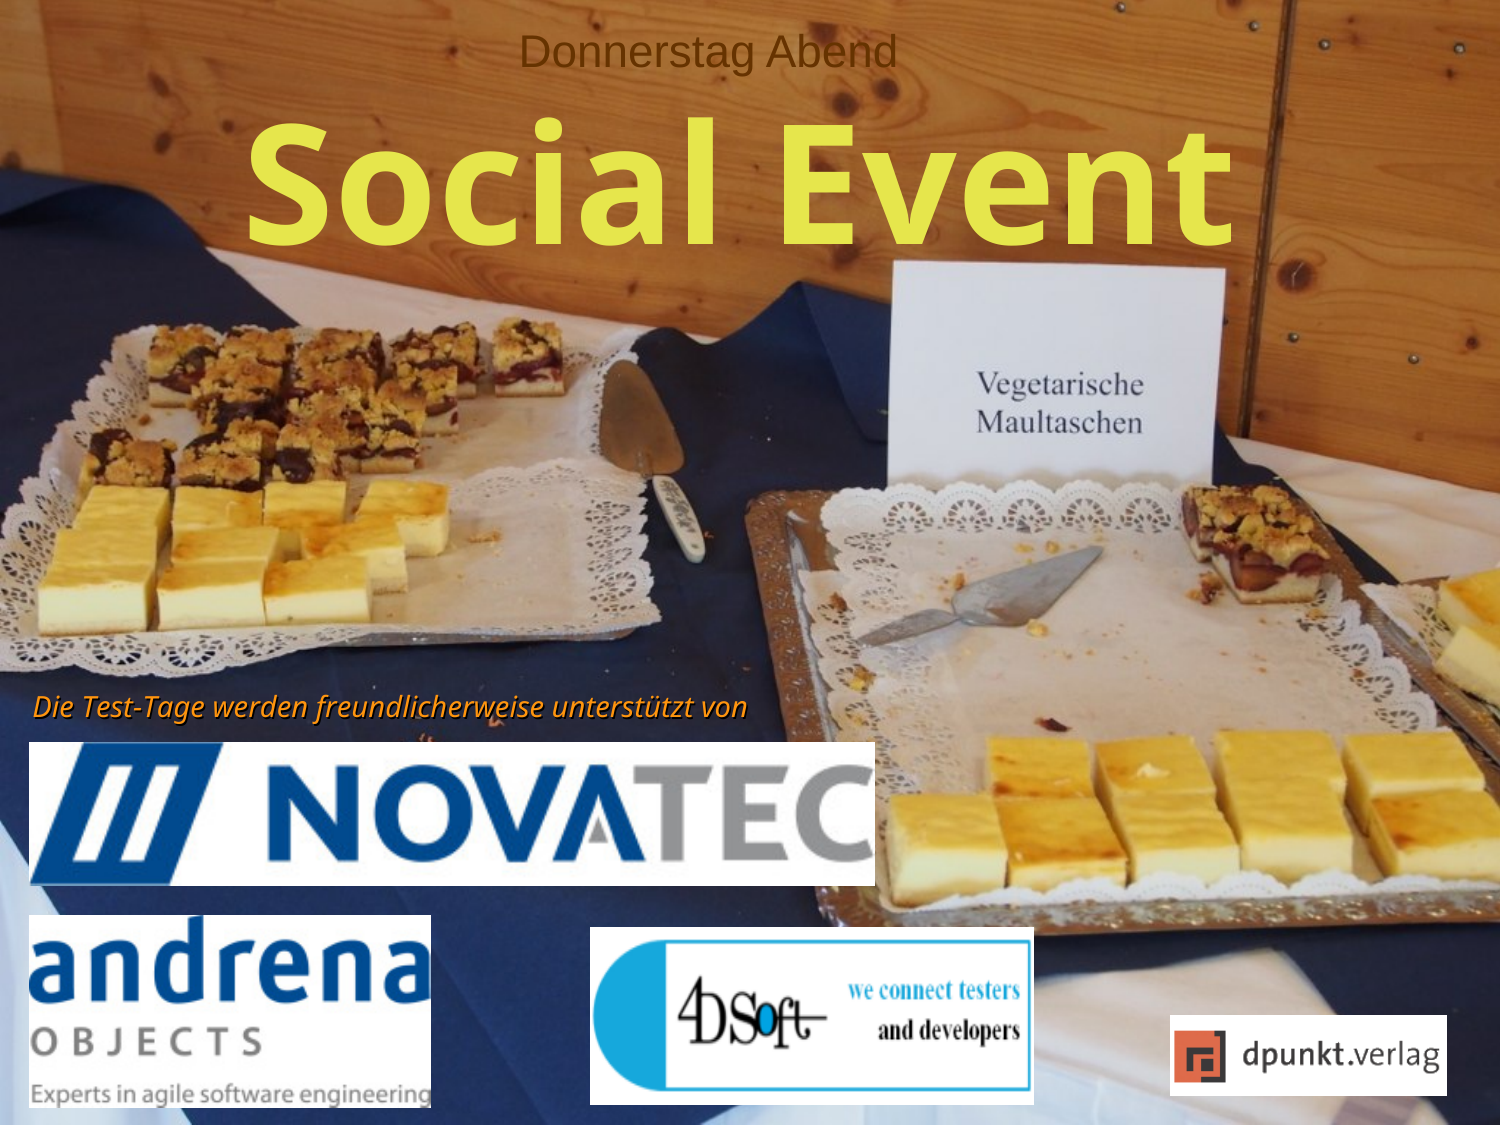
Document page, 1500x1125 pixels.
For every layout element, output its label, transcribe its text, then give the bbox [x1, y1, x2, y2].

picture [0, 0, 1500, 1125]
text_box Die Test-Tage werden freundlicherweise unterstützt von [17, 679, 993, 736]
title Donnerstag Abend [295, 15, 1123, 89]
text_box Social Event [228, 59, 1182, 283]
